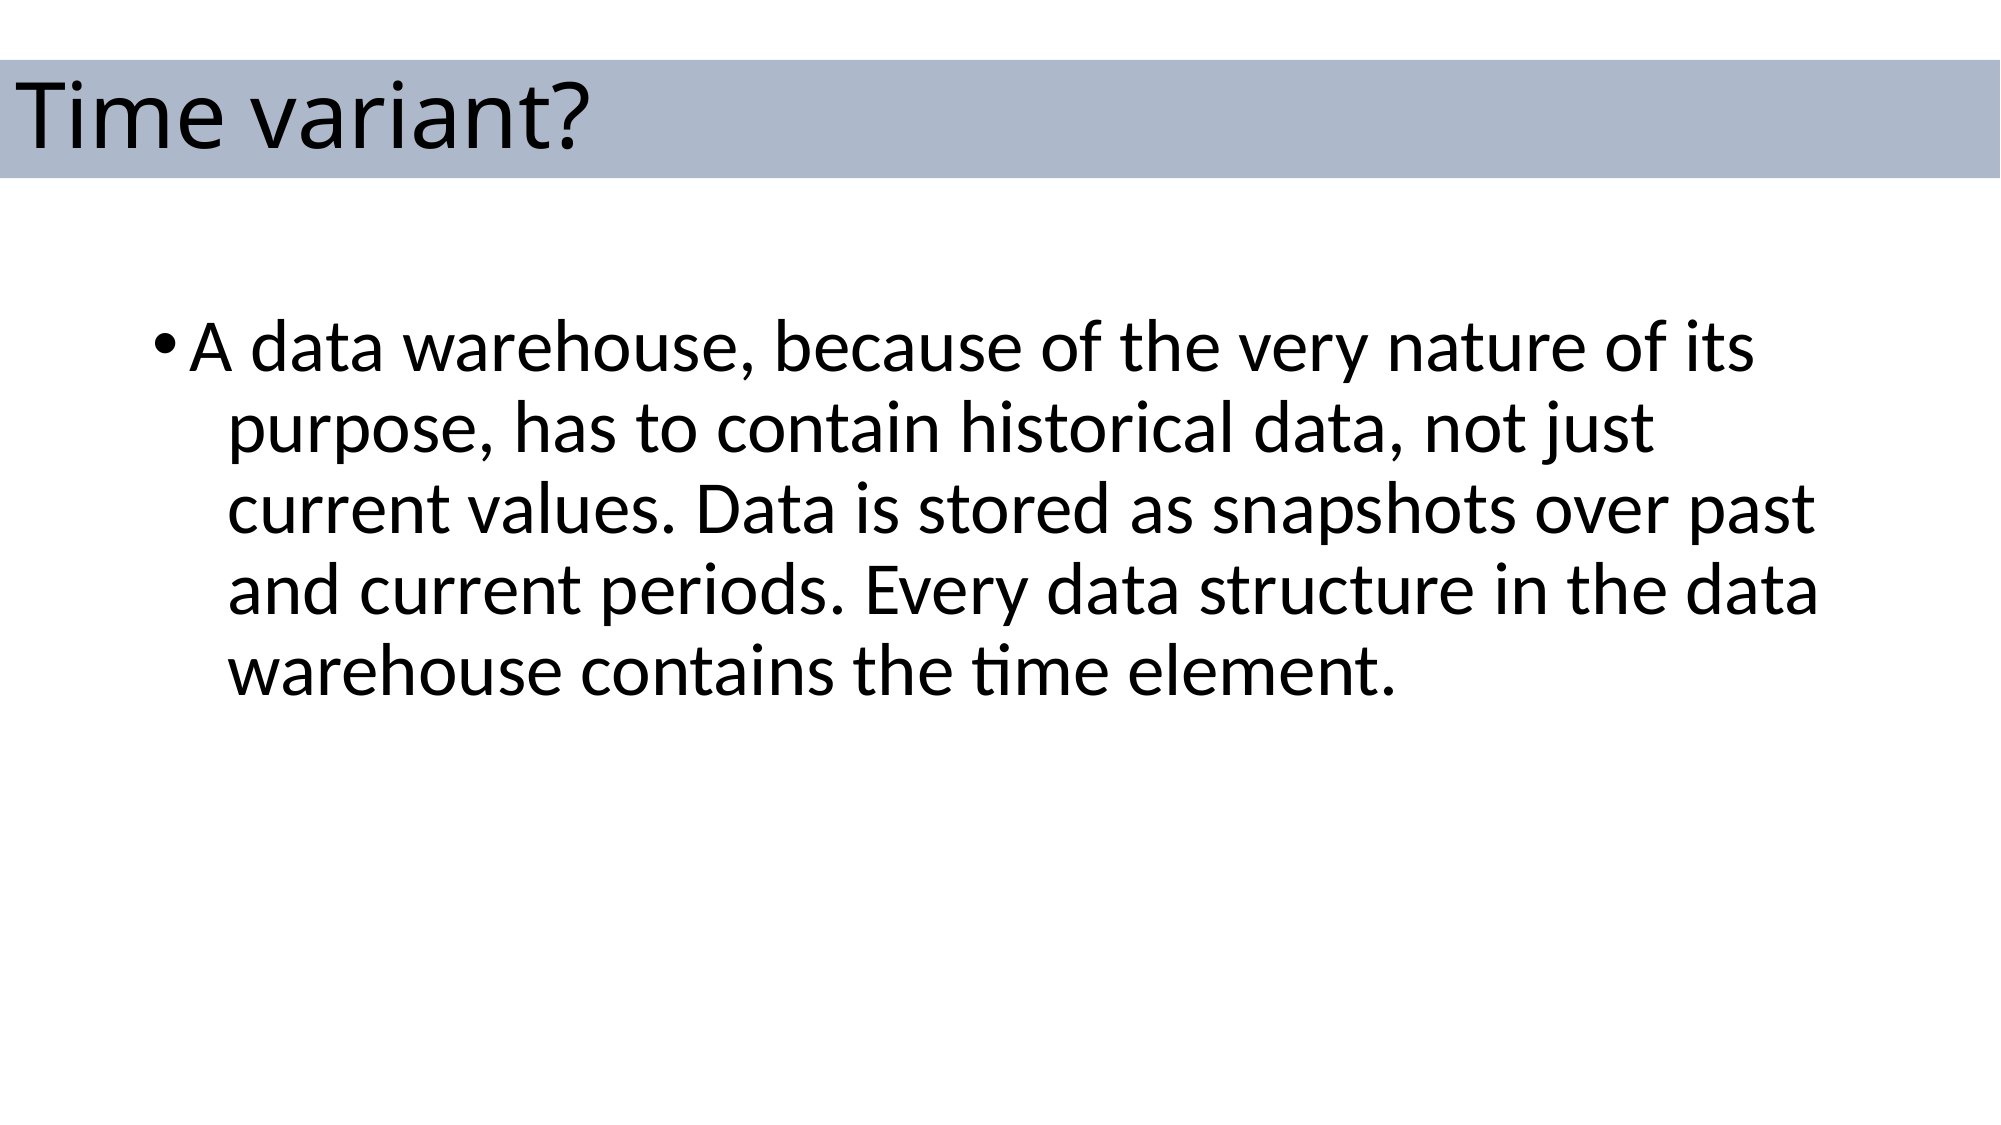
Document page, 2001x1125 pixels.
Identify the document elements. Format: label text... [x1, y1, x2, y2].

title Time variant? [0, 59, 2000, 179]
list A data warehouse, because of the very nature of its purpose, has to contain historical data, not just current values. Data is stored as snapshots over past and current periods. Every data structure in the data warehouse contains the time element. [137, 299, 1863, 1014]
